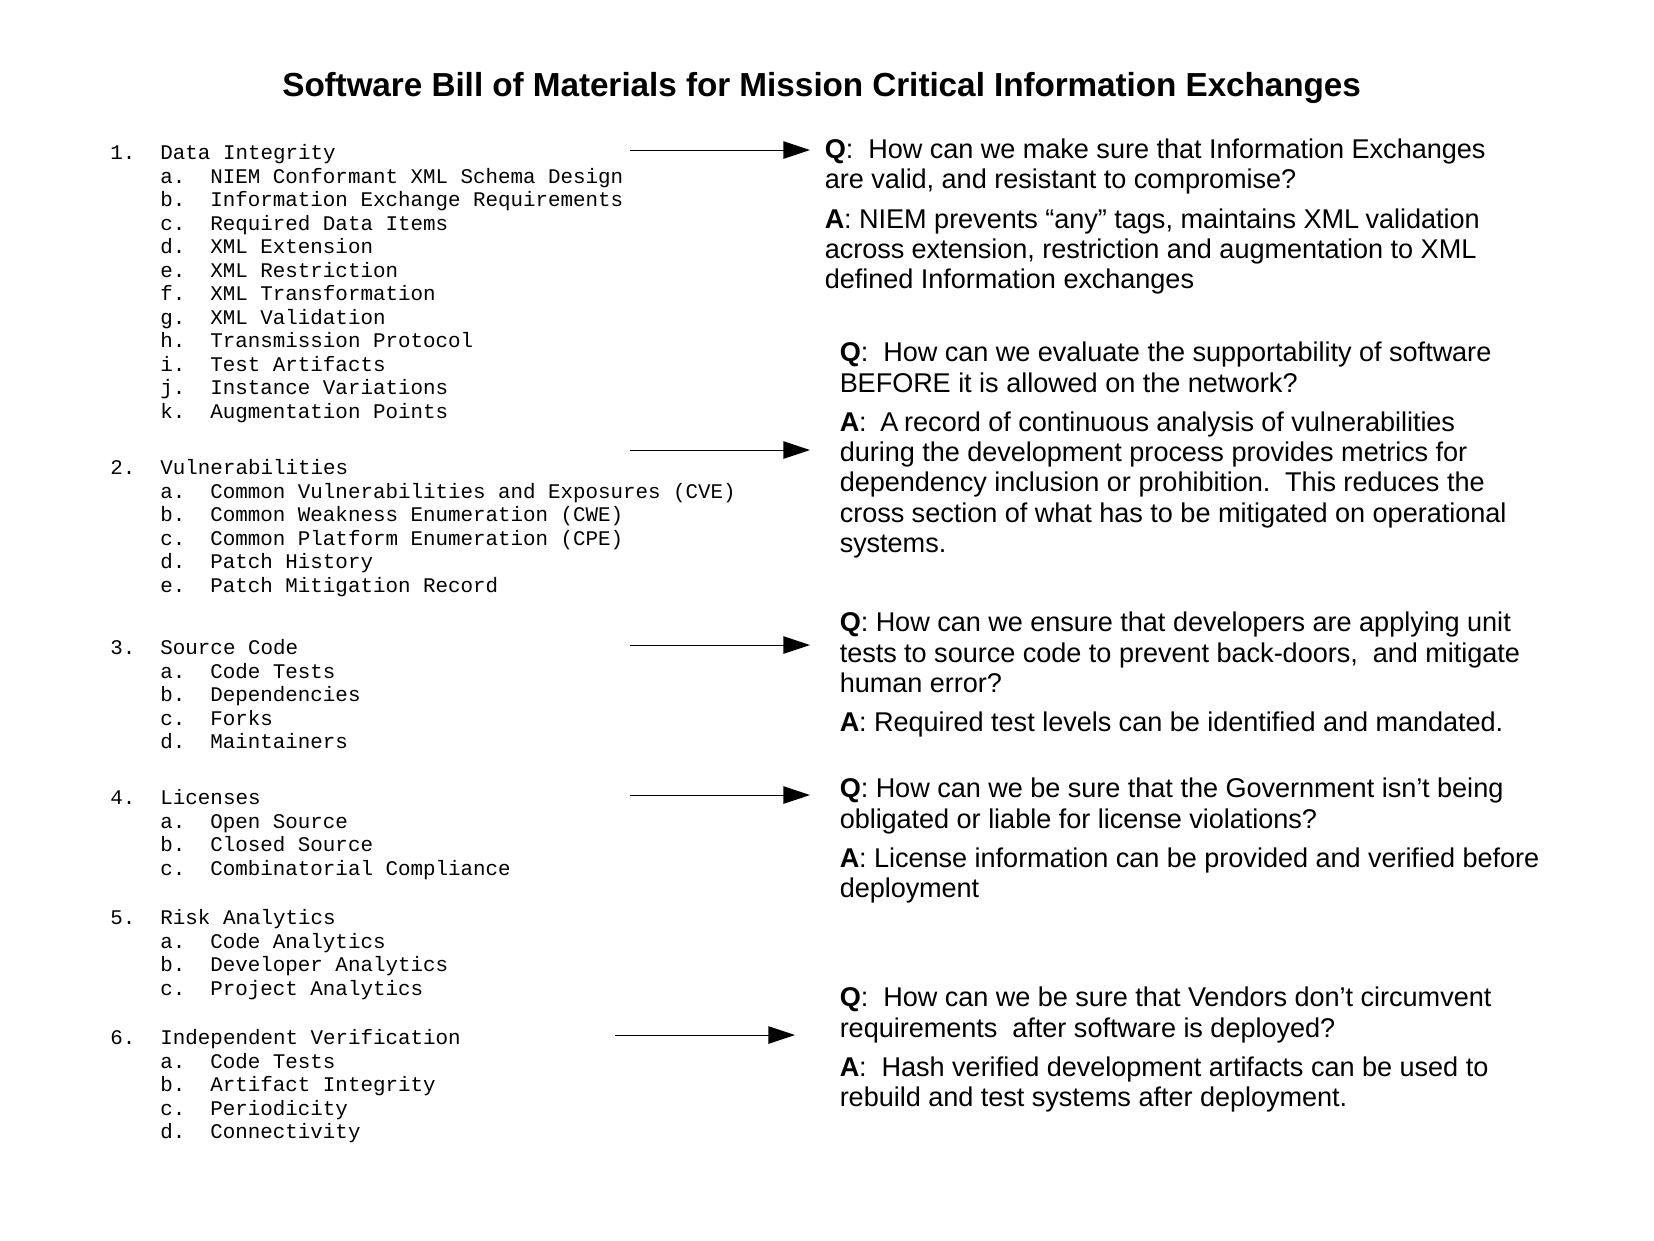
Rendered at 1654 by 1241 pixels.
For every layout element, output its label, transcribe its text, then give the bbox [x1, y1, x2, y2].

text_box 2. Vulnerabilities a. Common Vulnerabilities and Exposures (CVE) b. Common Weakness Enumeration (CWE) c. Common Platform Enumeration (CPE) d. Patch History e. Patch Mitigation Record [95, 450, 786, 630]
text_box 3. Source Code a. Code Tests b. Dependencies c. Forks d. Maintainers [95, 630, 786, 810]
title Software Bill of Materials for Mission Critical Information Exchanges [82, 49, 1571, 121]
text_box 1. Data Integrity a. NIEM Conformant XML Schema Design b. Information Exchange Requirements c. Required Data Items d. XML Extension e. XML Restriction f. XML Transformation g. XML Validation h. Transmission Protocol i. Test Artifacts j. Instance Variations k. Augmentation Points [95, 135, 743, 450]
text_box Q: How can we ensure that developers are applying unit tests to source code to prevent back-doors, and mitigate human error? A: Required test levels can be identified and mandated. [825, 600, 1561, 766]
text_box Q: How can we make sure that Information Exchanges are valid, and resistant to compromise? A: NIEM prevents “any” tags, maintains XML validation across extension, restriction and augmentation to XML defined Information exchanges [810, 126, 1546, 324]
text_box 6. Independent Verification a. Code Tests b. Artifact Integrity c. Periodicity d. Connectivity [95, 1020, 676, 1216]
text_box 4. Licenses a. Open Source b. Closed Source c. Combinatorial Compliance [95, 780, 606, 900]
text_box 5. Risk Analytics a. Code Analytics b. Developer Analytics c. Project Analytics [95, 900, 676, 1020]
text_box Q: How can we be sure that Vendors don’t circumvent requirements after software is deployed? A: Hash verified development artifacts can be used to rebuild and test systems after deployment. [825, 975, 1546, 1172]
text_box Q: How can we evaluate the supportability of software BEFORE it is allowed on the network? A: A record of continuous analysis of vulnerabilities during the development process provides metrics for dependency inclusion or prohibition. This reduces the cross section of what has to be mitigated on operational systems. [825, 330, 1546, 566]
text_box Q: How can we be sure that the Government isn’t being obligated or liable for license violations? A: License information can be provided and verified before deployment [825, 766, 1591, 917]
